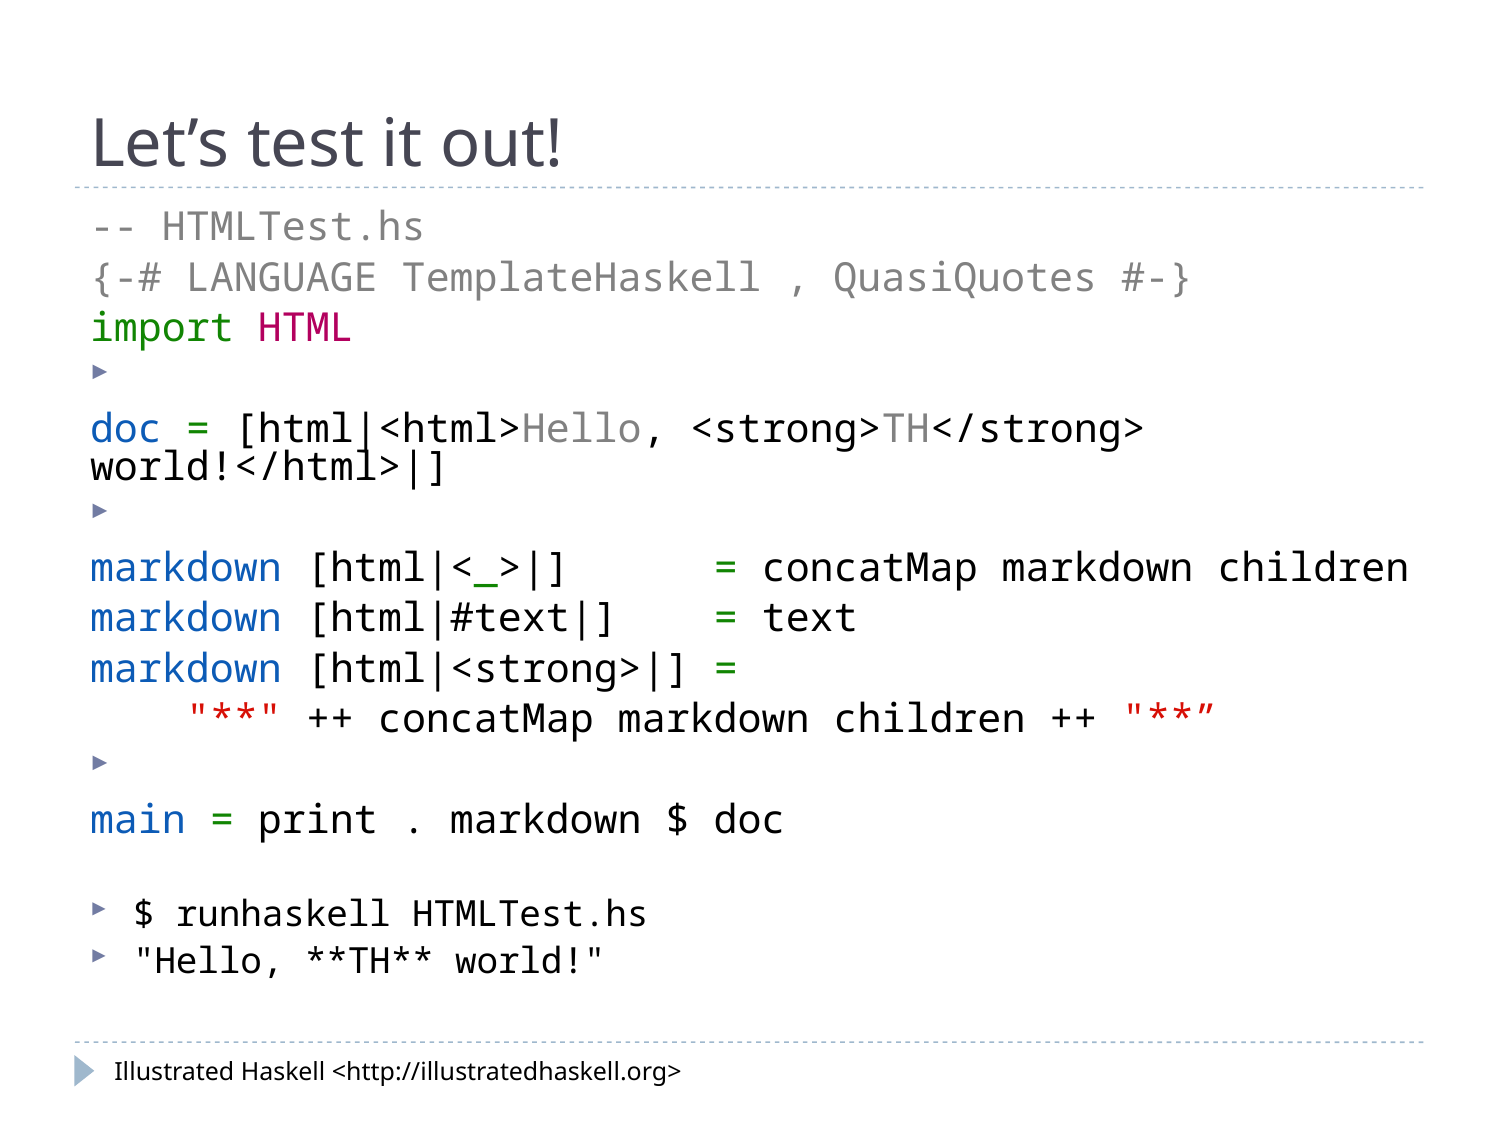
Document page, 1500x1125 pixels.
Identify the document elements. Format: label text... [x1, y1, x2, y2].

title Let’s test it out! [75, 24, 1426, 188]
list -- HTMLTest.hs {-# LANGUAGE TemplateHaskell , QuasiQuotes #-} import HTML doc = [html|<html>Hello, <strong>TH</strong> world!</html>|] markdown [html|<_>|] = concatMap markdown children markdown [html|#text|] = text markdown [html|<strong>|] = "**" ++ concatMap markdown children ++ "**” main = print . markdown $ doc $ runhaskell HTMLTest.hs "Hello, **TH** world!" [75, 202, 1426, 1013]
